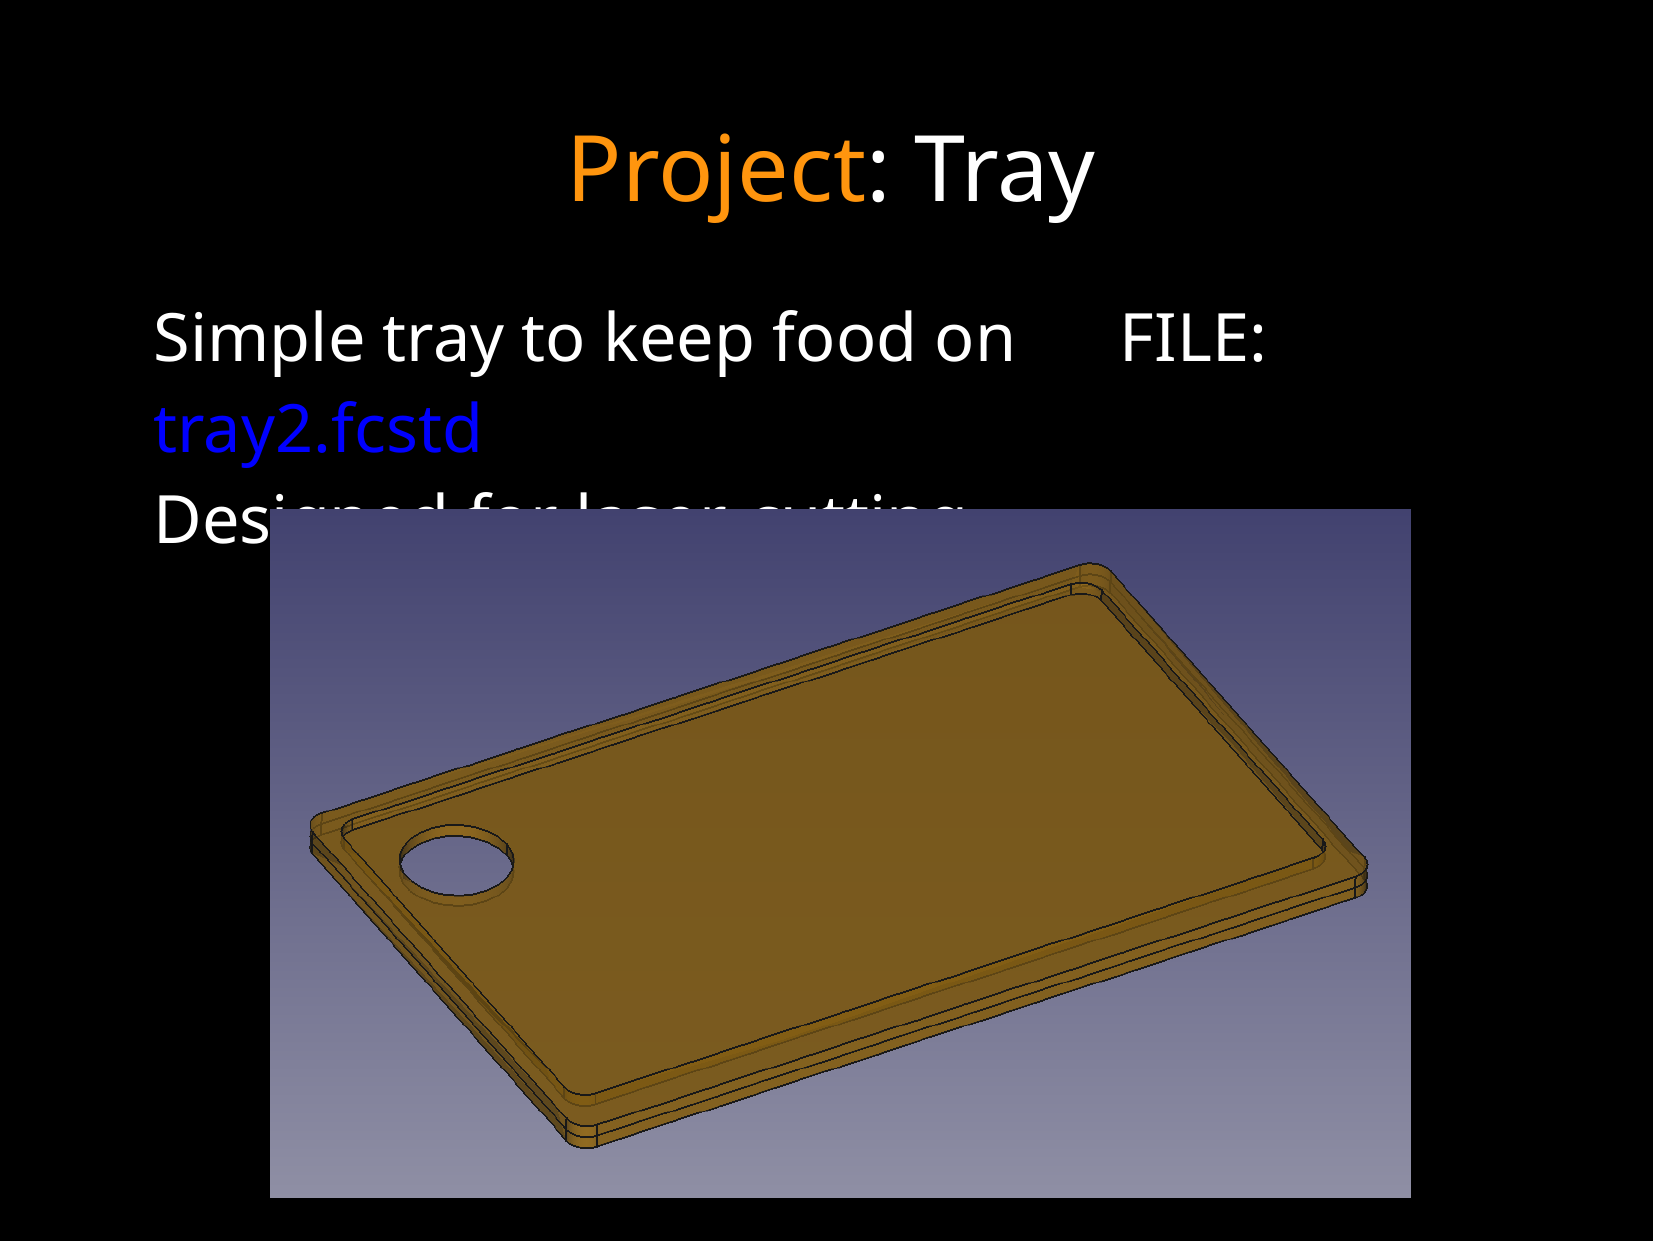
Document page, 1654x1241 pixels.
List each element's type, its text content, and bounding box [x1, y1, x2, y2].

list Simple tray to keep food on FILE: tray2.fcstd Designed for laser-cutting [82, 290, 1571, 1010]
picture [270, 509, 1411, 1198]
title Project: Tray [87, 62, 1576, 271]
